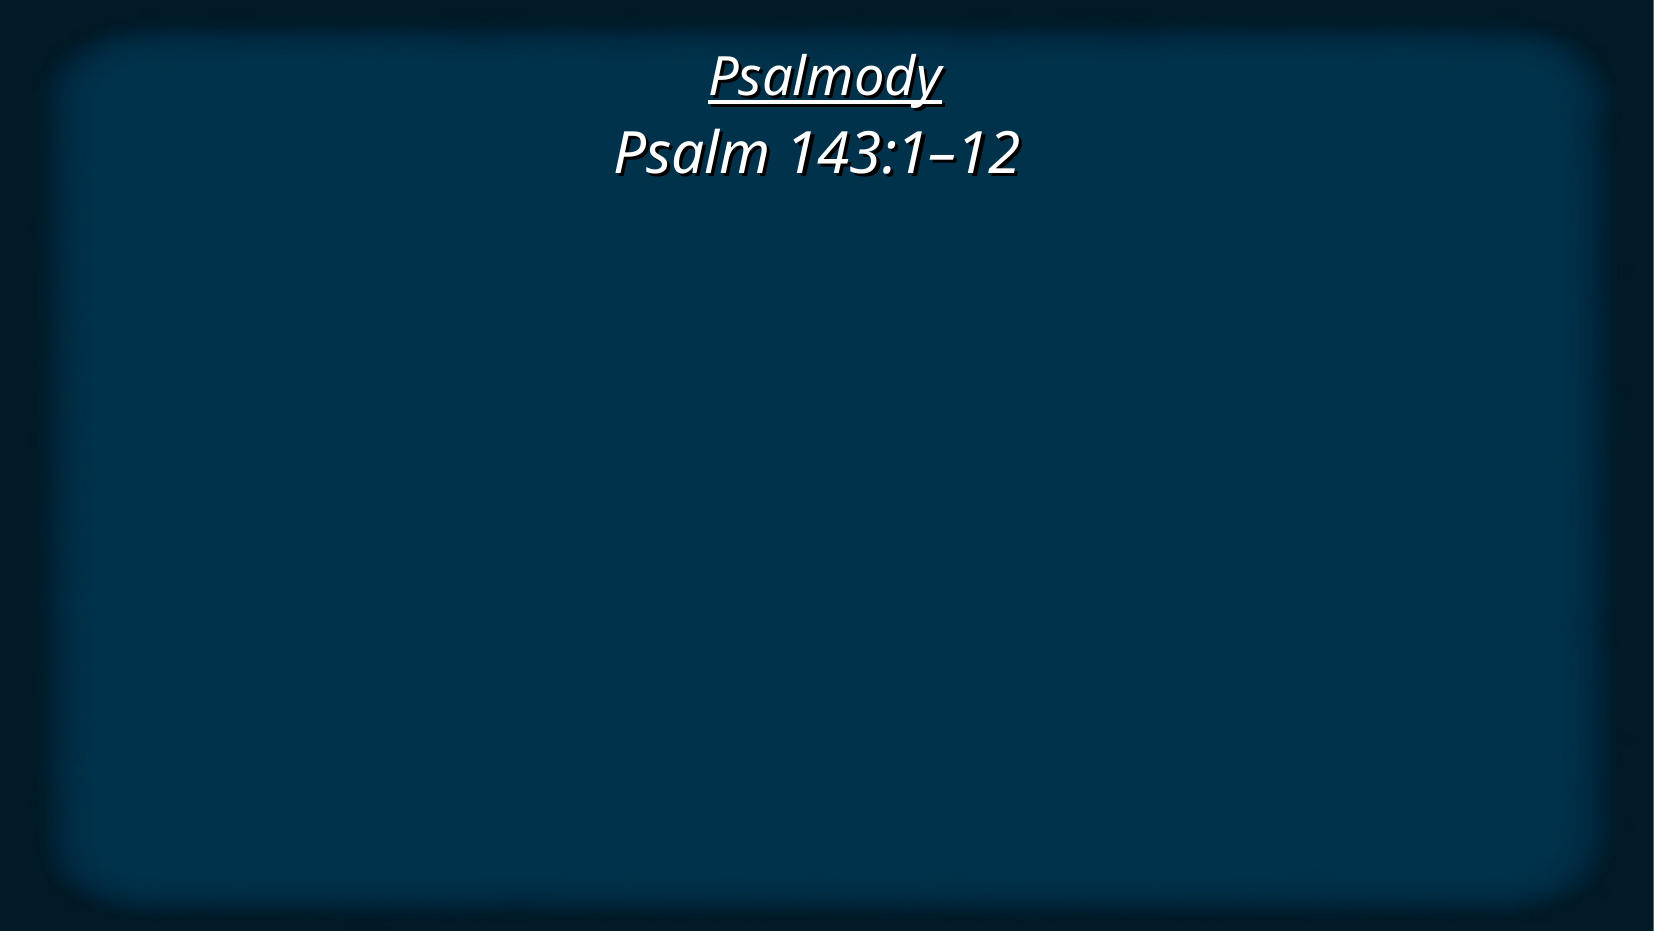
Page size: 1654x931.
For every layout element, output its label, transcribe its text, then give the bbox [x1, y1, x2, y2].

text_box Psalmody Psalm 143:1–12 [90, 30, 1561, 194]
picture [0, 0, 1654, 931]
